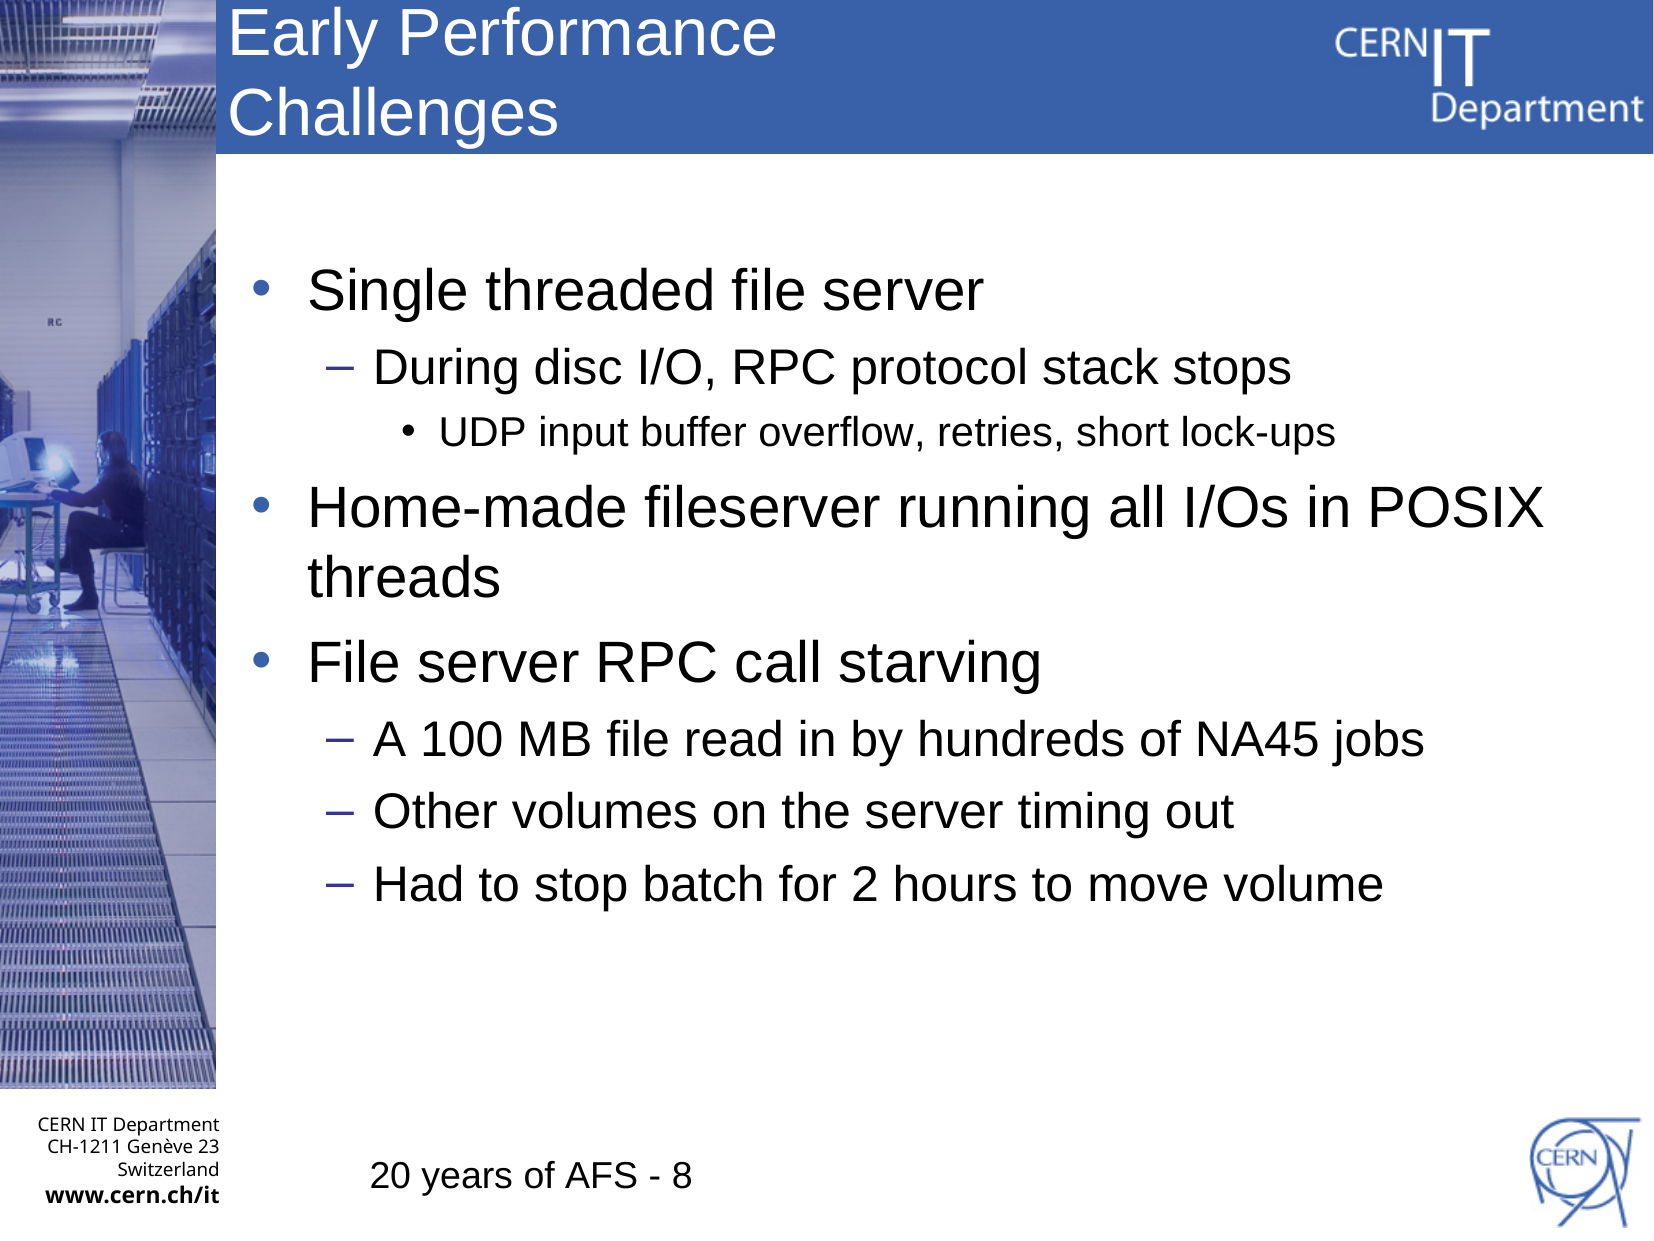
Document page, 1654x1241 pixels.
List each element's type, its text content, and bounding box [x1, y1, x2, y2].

picture [1529, 1116, 1642, 1228]
title Early Performance Challenges [212, 0, 1126, 165]
list Single threaded file server During disc I/O, RPC protocol stack stops UDP input buffer overflow, retries, short lock-ups Home-made fileserver running all I/Os in POSIX threads File server RPC call starving A 100 MB file read in by hundreds of NA45 jobs Other volumes on the server timing out Had to stop batch for 2 hours to move volume [236, 244, 1577, 1064]
picture [1126, 0, 1654, 154]
